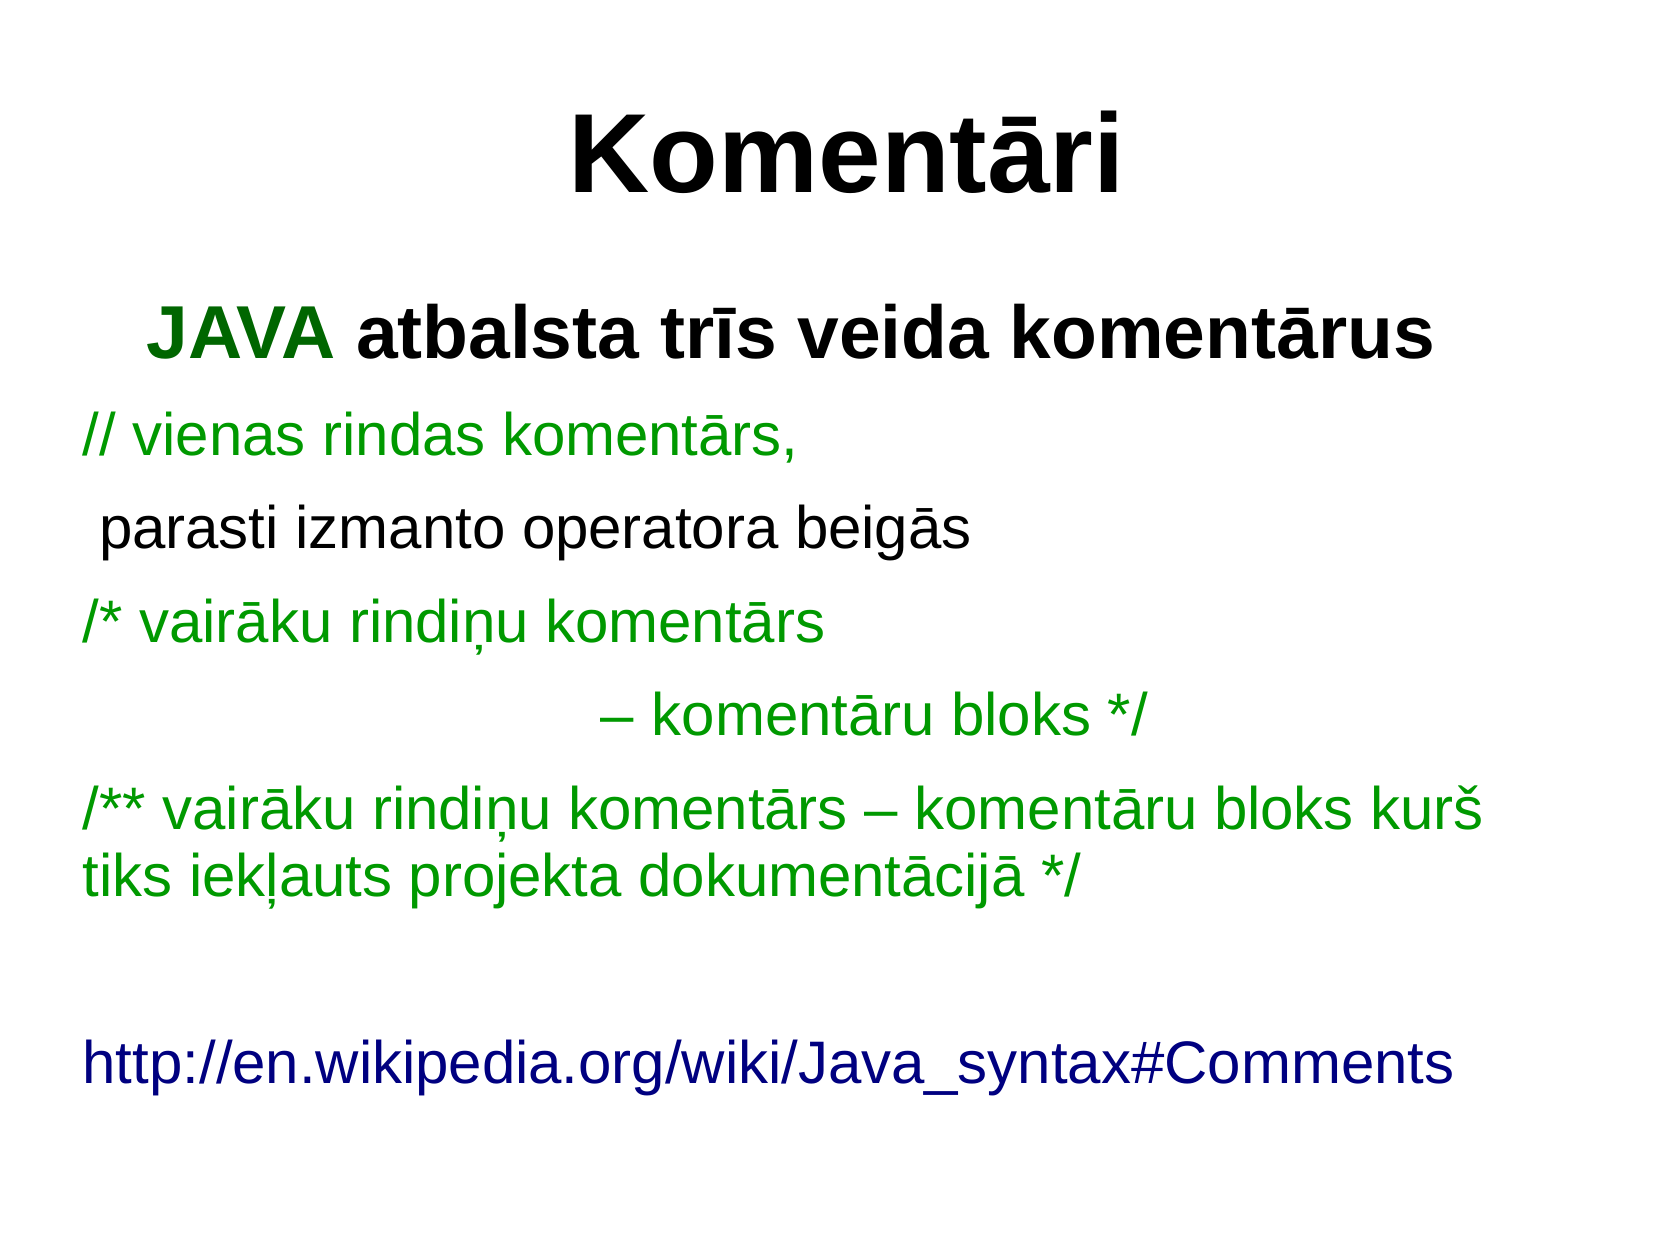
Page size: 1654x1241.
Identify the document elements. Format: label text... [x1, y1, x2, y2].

title Komentāri [82, 49, 1571, 257]
list JAVA atbalsta trīs veida komentārus // vienas rindas komentārs, parasti izmanto operatora beigās /* vairāku rindiņu komentārs – komentāru bloks */ /** vairāku rindiņu komentārs – komentāru bloks kurš tiks iekļauts projekta dokumentācijā */ http://en.wikipedia.org/wiki/Java_syntax#Comments [82, 290, 1538, 1099]
